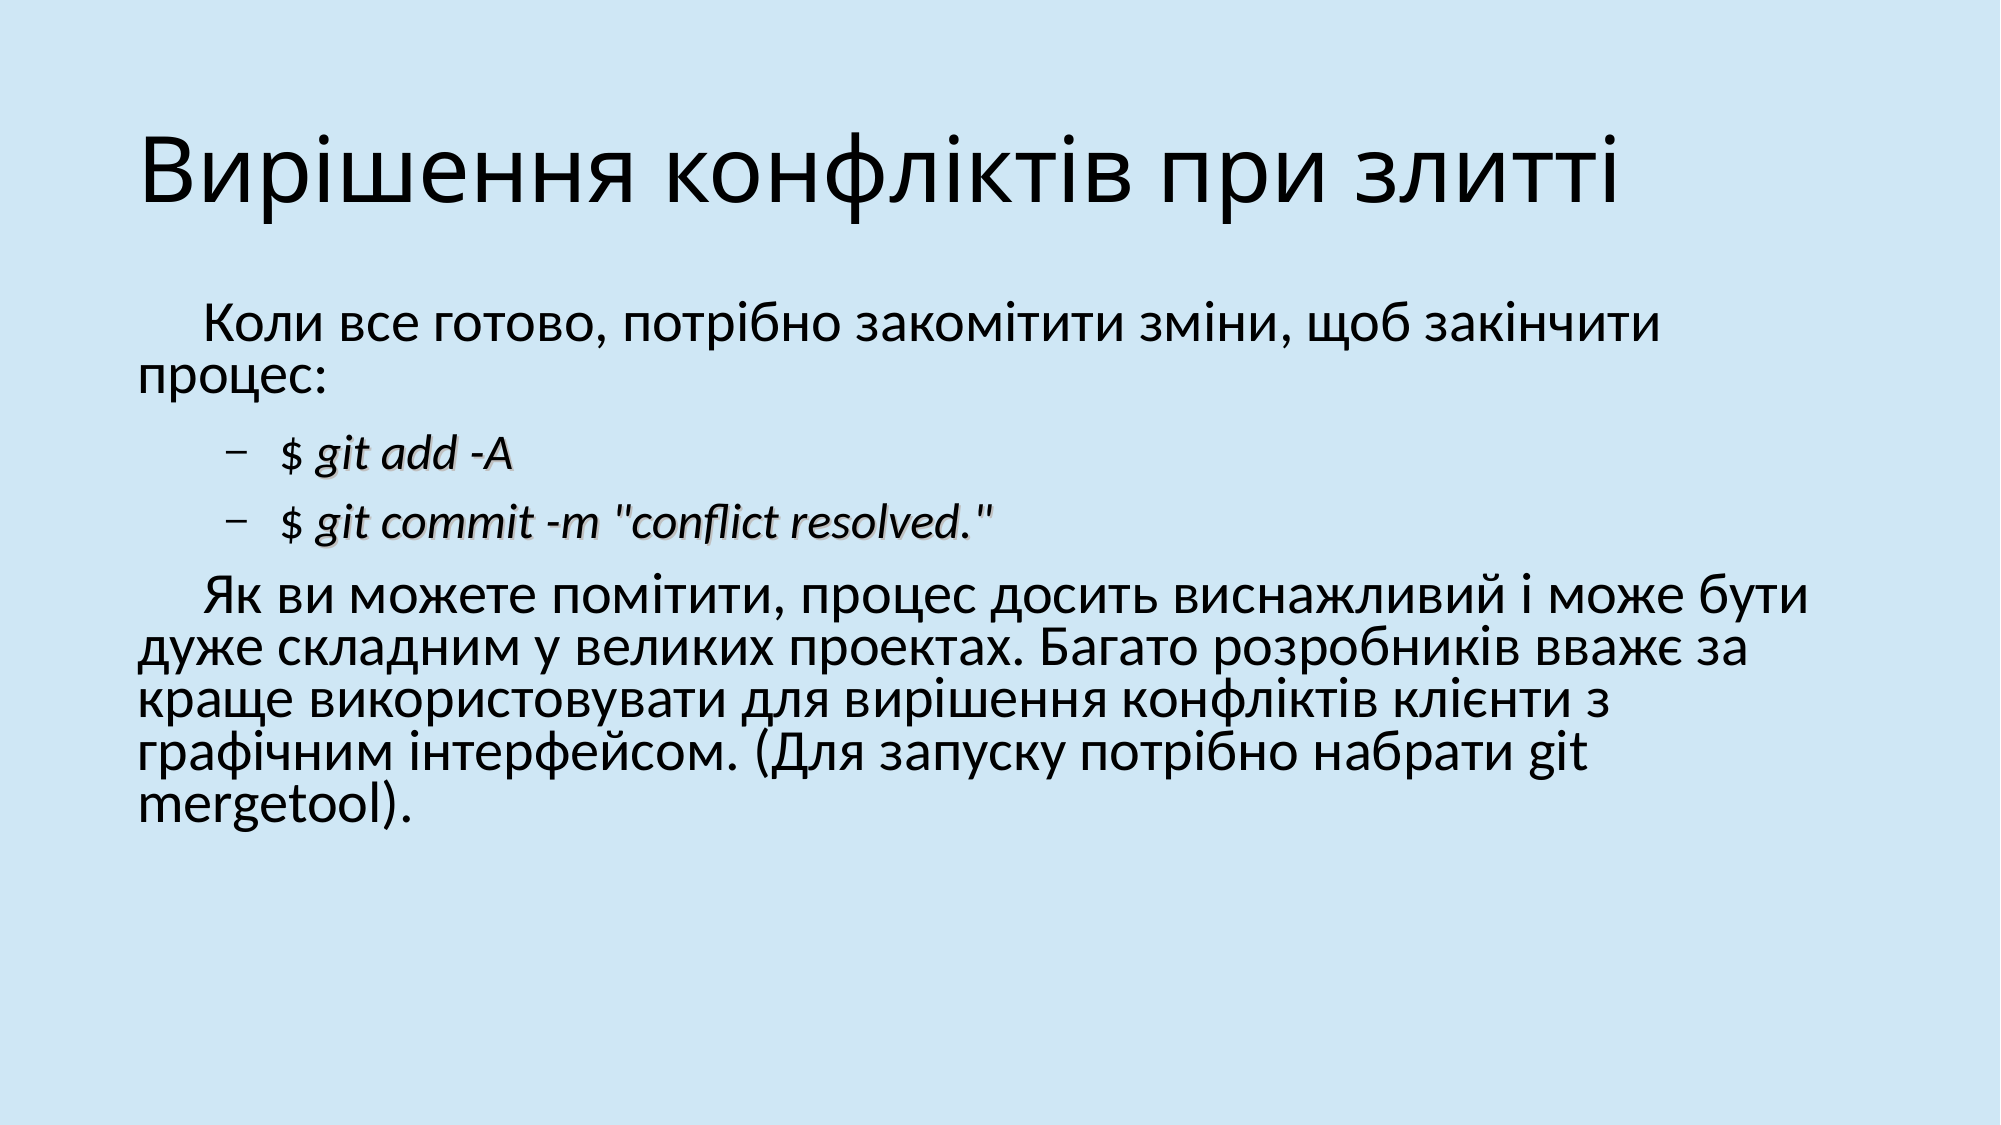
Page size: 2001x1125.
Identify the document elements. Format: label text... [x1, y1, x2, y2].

title Вирішення конфліктів при злитті [137, 59, 1863, 278]
list Коли все готово, потрібно закомітити зміни, щоб закінчити процес: $ git add -A $ git commit -m "conflict resolved." Як ви можете помітити, процес досить виснажливий і може бути дуже складним у великих проектах. Багато розробників вважє за краще використовувати для вирішення конфліктів клієнти з графічним інтерфейсом. (Для запуску потрібно набрати git mergetool). [137, 299, 1863, 1014]
